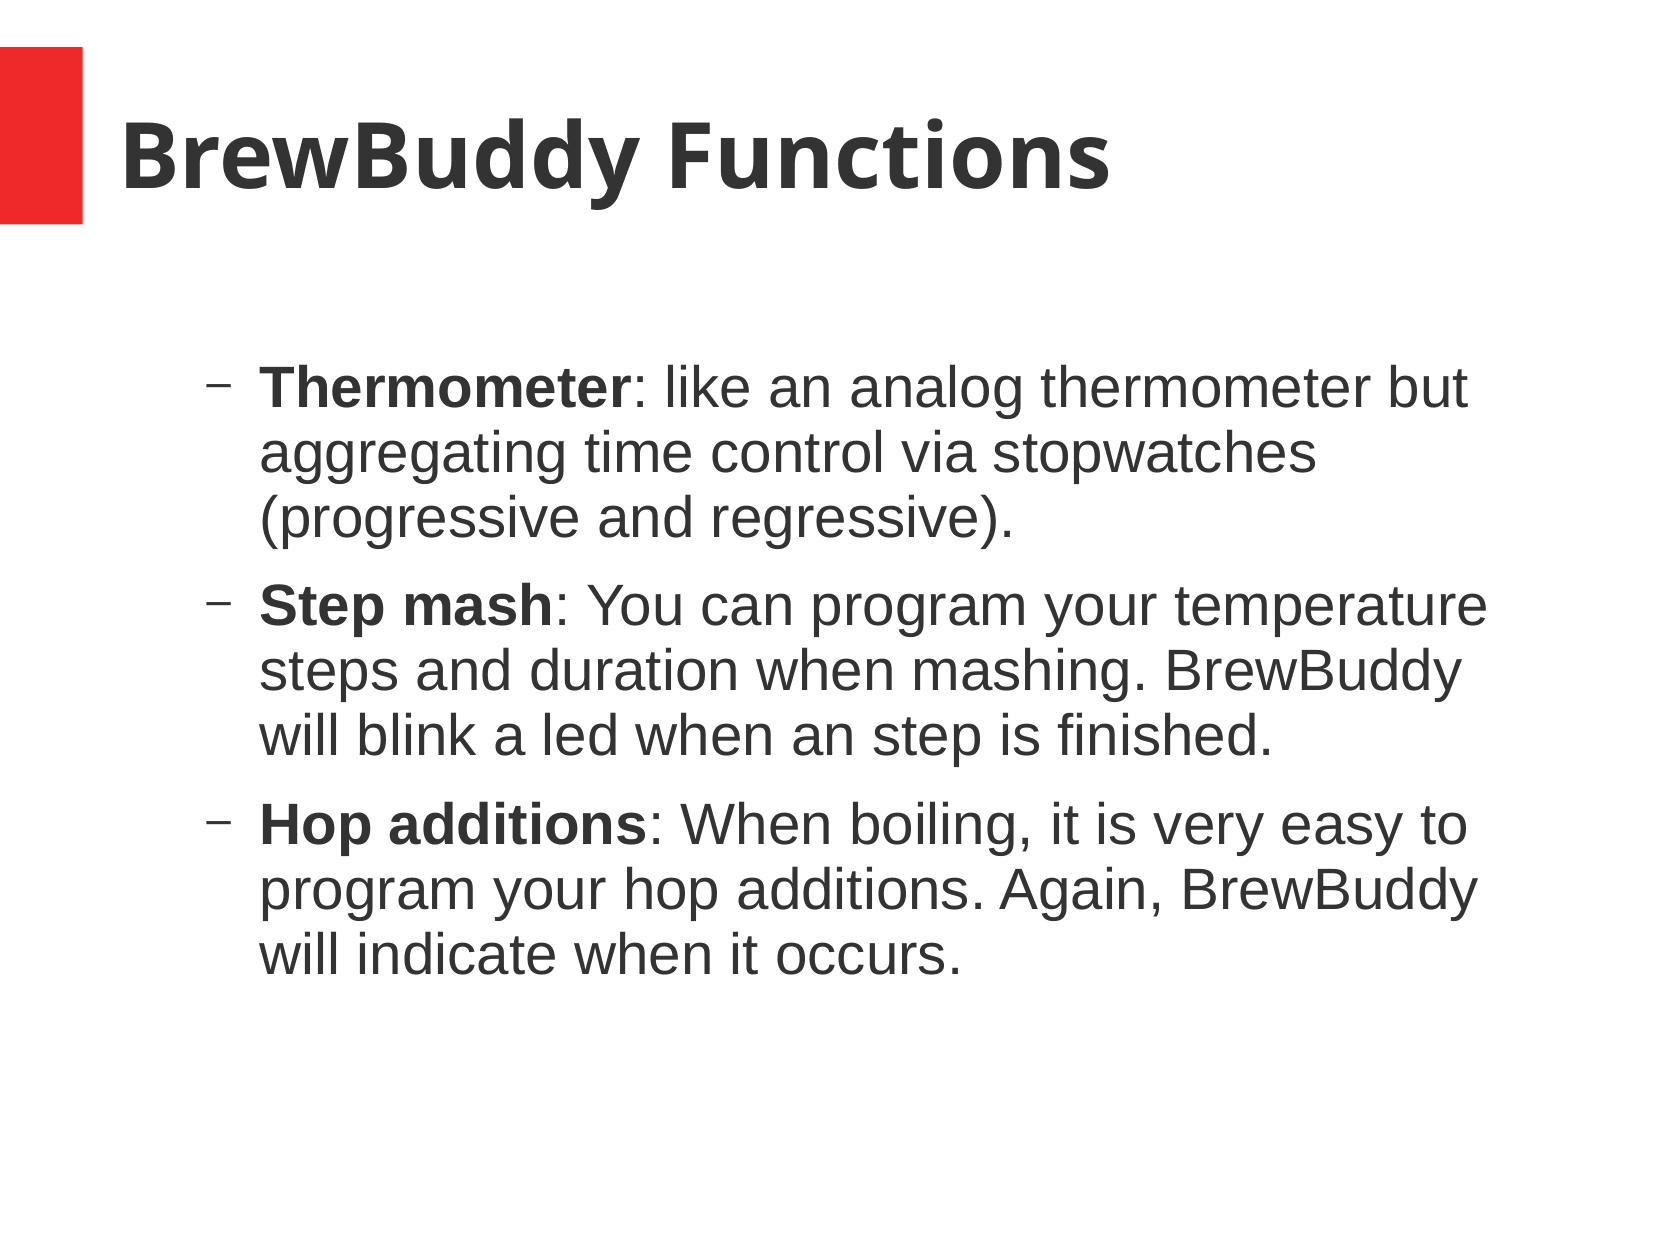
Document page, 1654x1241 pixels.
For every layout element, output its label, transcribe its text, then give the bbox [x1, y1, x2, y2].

list Thermometer: like an analog thermometer but aggregating time control via stopwatches (progressive and regressive). Step mash: You can program your temperature steps and duration when mashing. BrewBuddy will blink a led when an step is finished. Hop additions: When boiling, it is very easy to program your hop additions. Again, BrewBuddy will indicate when it occurs. [118, 354, 1536, 1074]
title BrewBuddy Functions [118, 49, 1571, 257]
